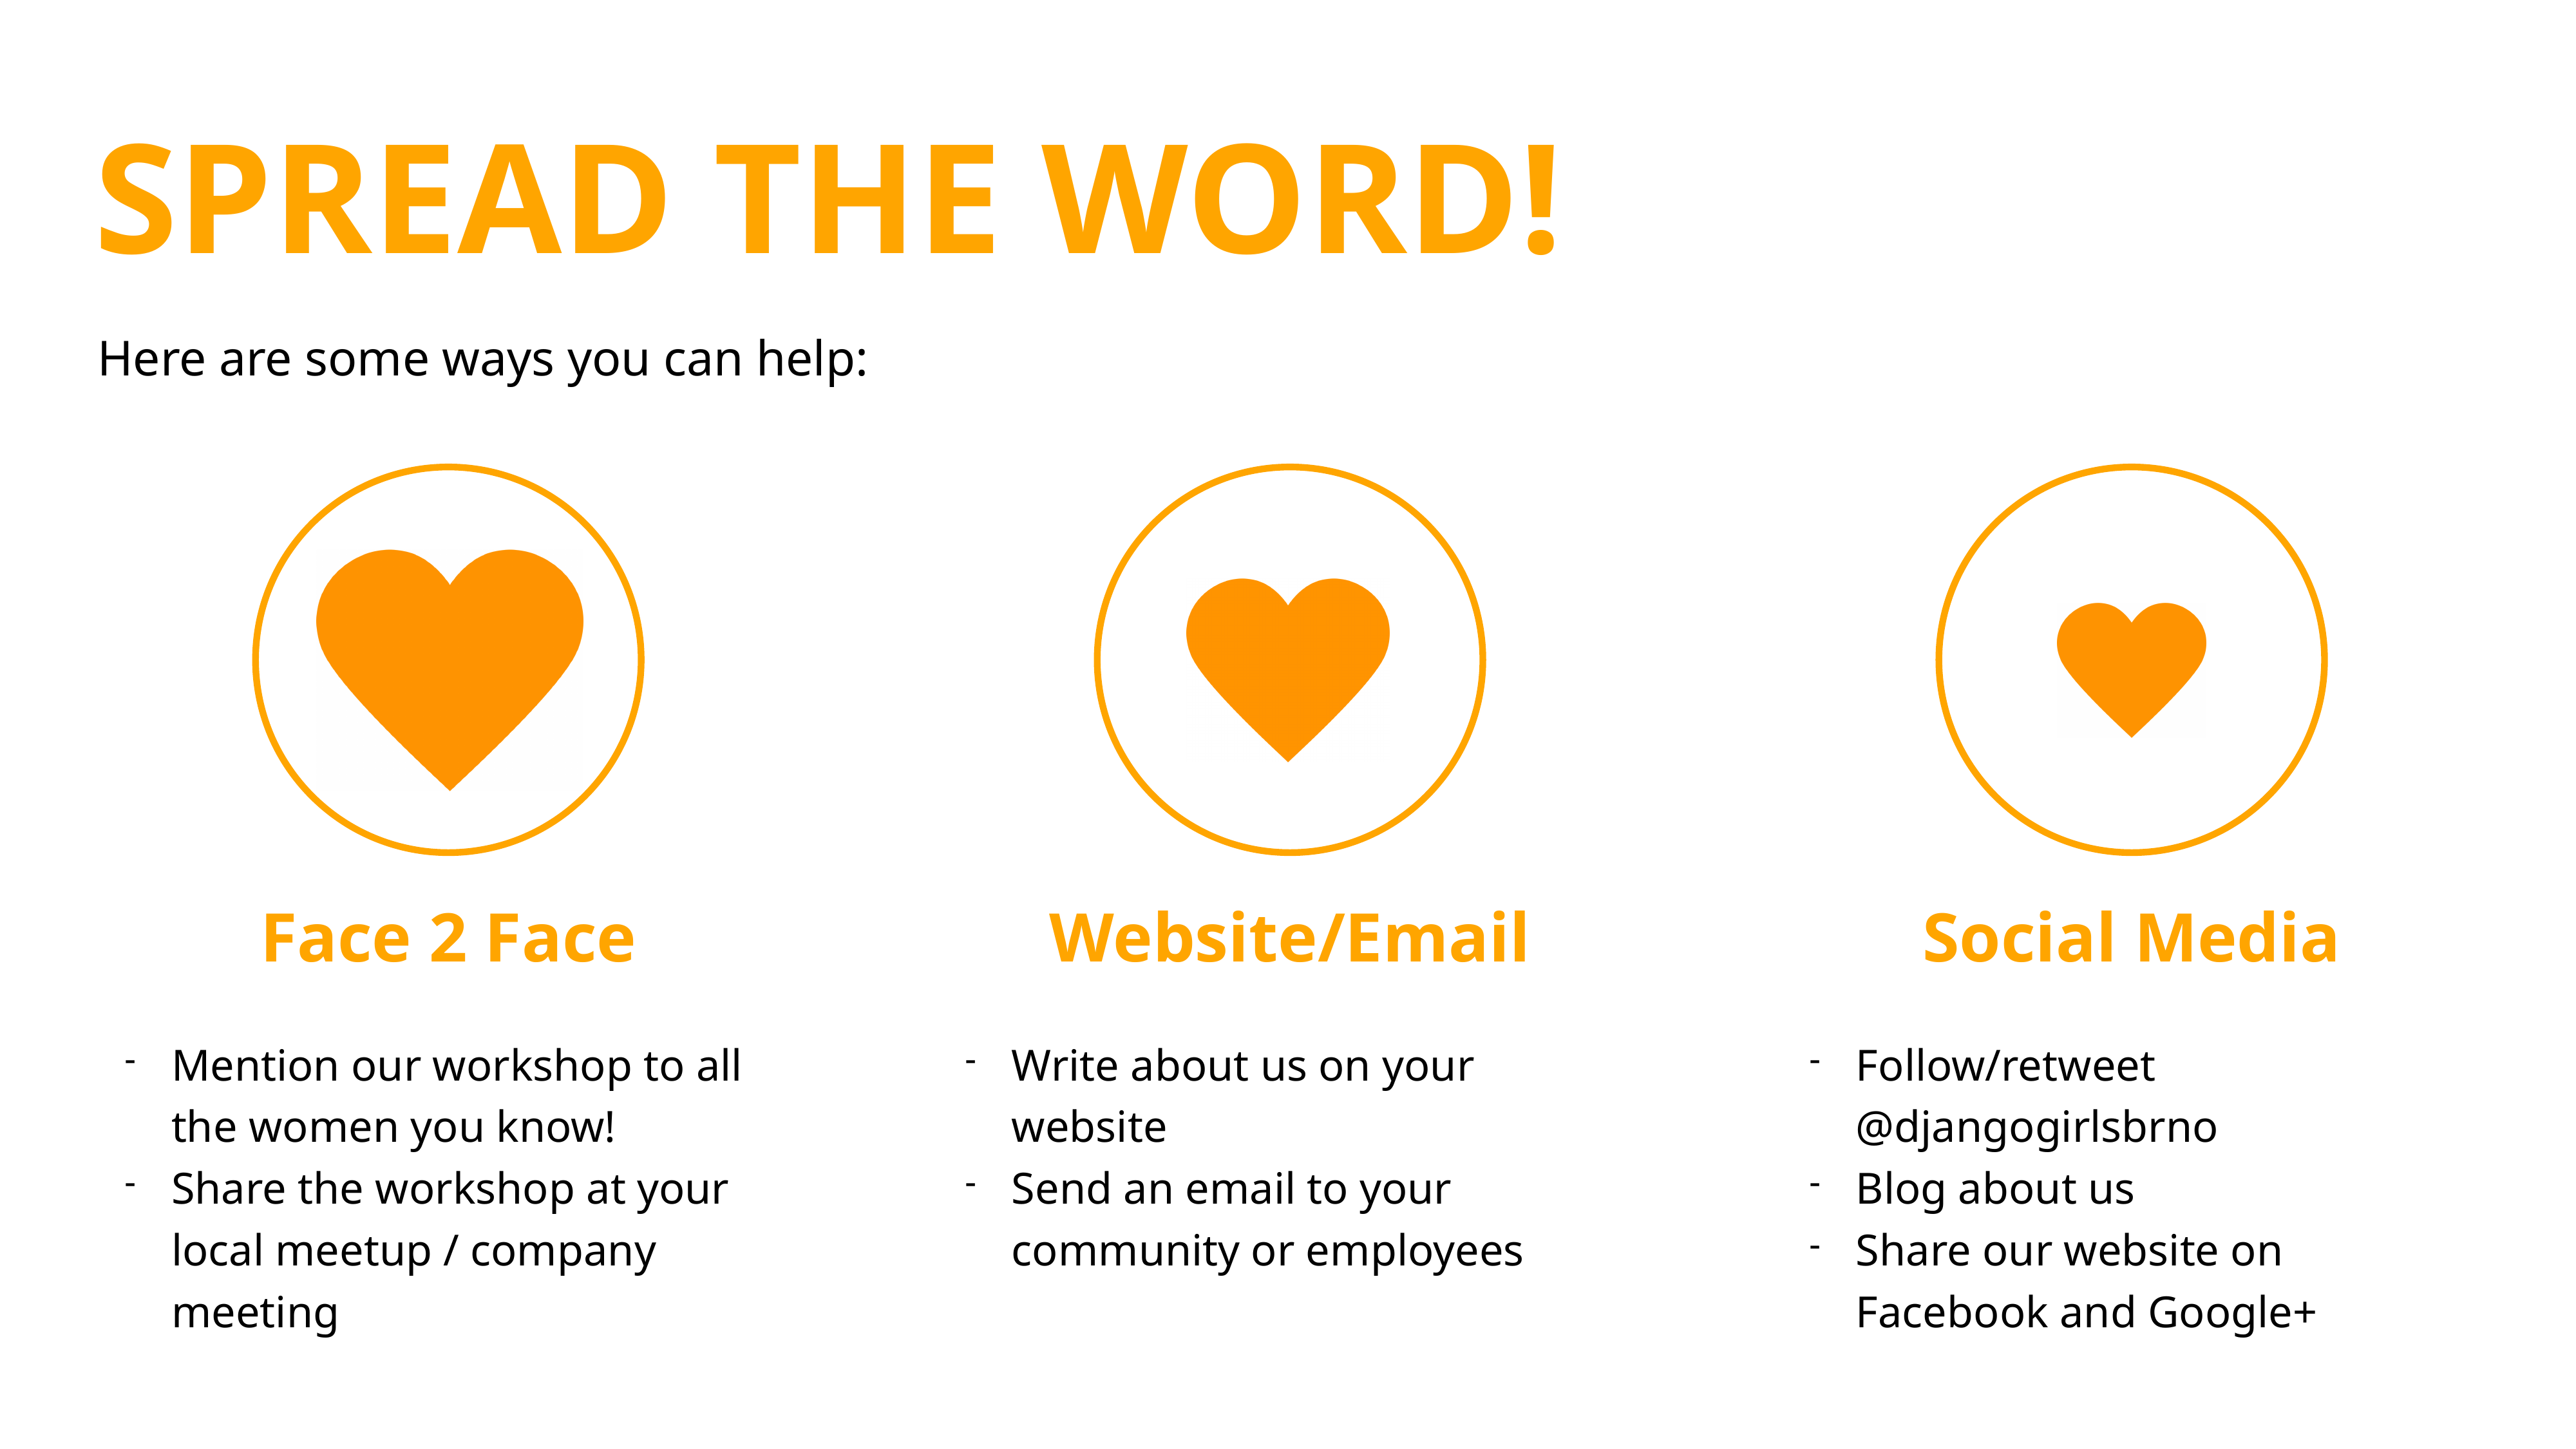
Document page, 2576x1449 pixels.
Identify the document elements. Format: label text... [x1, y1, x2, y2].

picture [1186, 578, 1390, 762]
title SPREAD THE WORD! [94, 71, 2313, 314]
text_box Mention our workshop to all the women you know! Share the workshop at your local meetup / company meeting [124, 1027, 775, 1337]
text_box Here are some ways you can help: [92, 322, 1382, 391]
text_box Website/Email [1044, 889, 1537, 981]
text_box Social Media [1917, 889, 2347, 981]
picture [316, 549, 583, 791]
text_box Follow/retweet @djangogirlsbrno Blog about us Share our website on Facebook and Google+ [1809, 1027, 2459, 1337]
text_box Write about us on your website Send an email to your community or employees [965, 1027, 1615, 1275]
text_box Face 2 Face [254, 889, 642, 981]
picture [2057, 603, 2206, 738]
